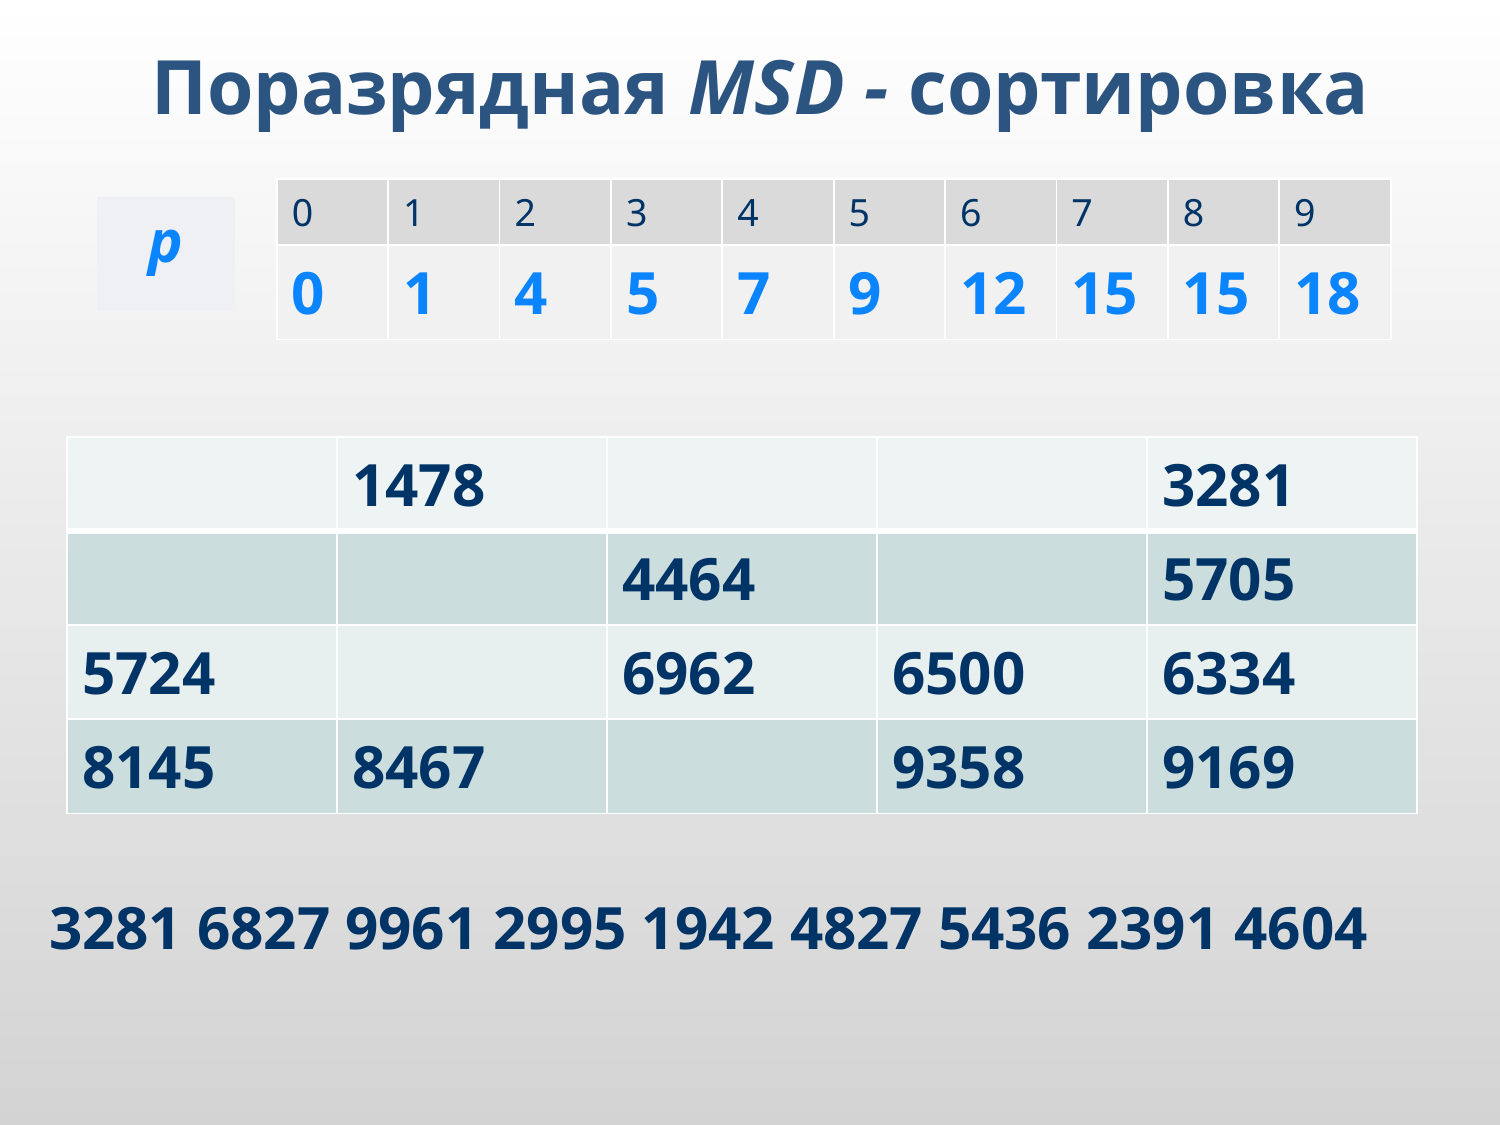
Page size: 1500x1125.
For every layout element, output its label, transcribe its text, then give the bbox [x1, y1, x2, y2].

table_cell 5705 [1148, 534, 1416, 624]
table_cell [608, 720, 876, 813]
table_cell 4 [500, 246, 610, 339]
table_header 1478 [338, 438, 606, 528]
table_cell 6334 [1148, 626, 1416, 718]
table_cell [338, 534, 606, 624]
text_box Поразрядная MSD - сортировка [85, 47, 1436, 123]
table_cell 5724 [68, 626, 336, 718]
table_cell 9169 [1148, 720, 1416, 813]
table_header 5 [835, 180, 944, 244]
table_cell 8145 [68, 720, 336, 813]
text_box 3281 6827 9961 2995 1942 4827 5436 2391 4604 [0, 883, 1433, 969]
table_header 9 [1280, 180, 1390, 244]
table_cell 15 [1057, 246, 1167, 339]
table_cell 4464 [608, 534, 876, 624]
table_cell 6962 [608, 626, 876, 718]
table_cell 9 [835, 246, 944, 339]
table_cell 8467 [338, 720, 606, 813]
table_header 3 [612, 180, 721, 244]
table_cell 15 [1169, 246, 1278, 339]
table_cell 18 [1280, 246, 1390, 339]
table_cell [878, 534, 1146, 624]
table_header 2 [500, 180, 610, 244]
table_header [608, 438, 876, 528]
table_cell 7 [723, 246, 833, 339]
table_cell 6500 [878, 626, 1146, 718]
table_header 7 [1057, 180, 1167, 244]
table_cell [338, 626, 606, 718]
table_header 3281 [1148, 438, 1416, 528]
table_header 8 [1169, 180, 1278, 244]
table_cell [68, 534, 336, 624]
table_header 4 [723, 180, 833, 244]
table_header 6 [946, 180, 1056, 244]
table_cell 1 [389, 246, 499, 339]
table_cell 12 [946, 246, 1056, 339]
table_header [878, 438, 1146, 528]
table_header 0 [278, 180, 387, 244]
text_box p [97, 197, 235, 311]
table_cell 9358 [878, 720, 1146, 813]
table_header [68, 438, 336, 528]
table_cell 5 [612, 246, 721, 339]
table_header 1 [389, 180, 499, 244]
table_cell 0 [278, 246, 387, 339]
